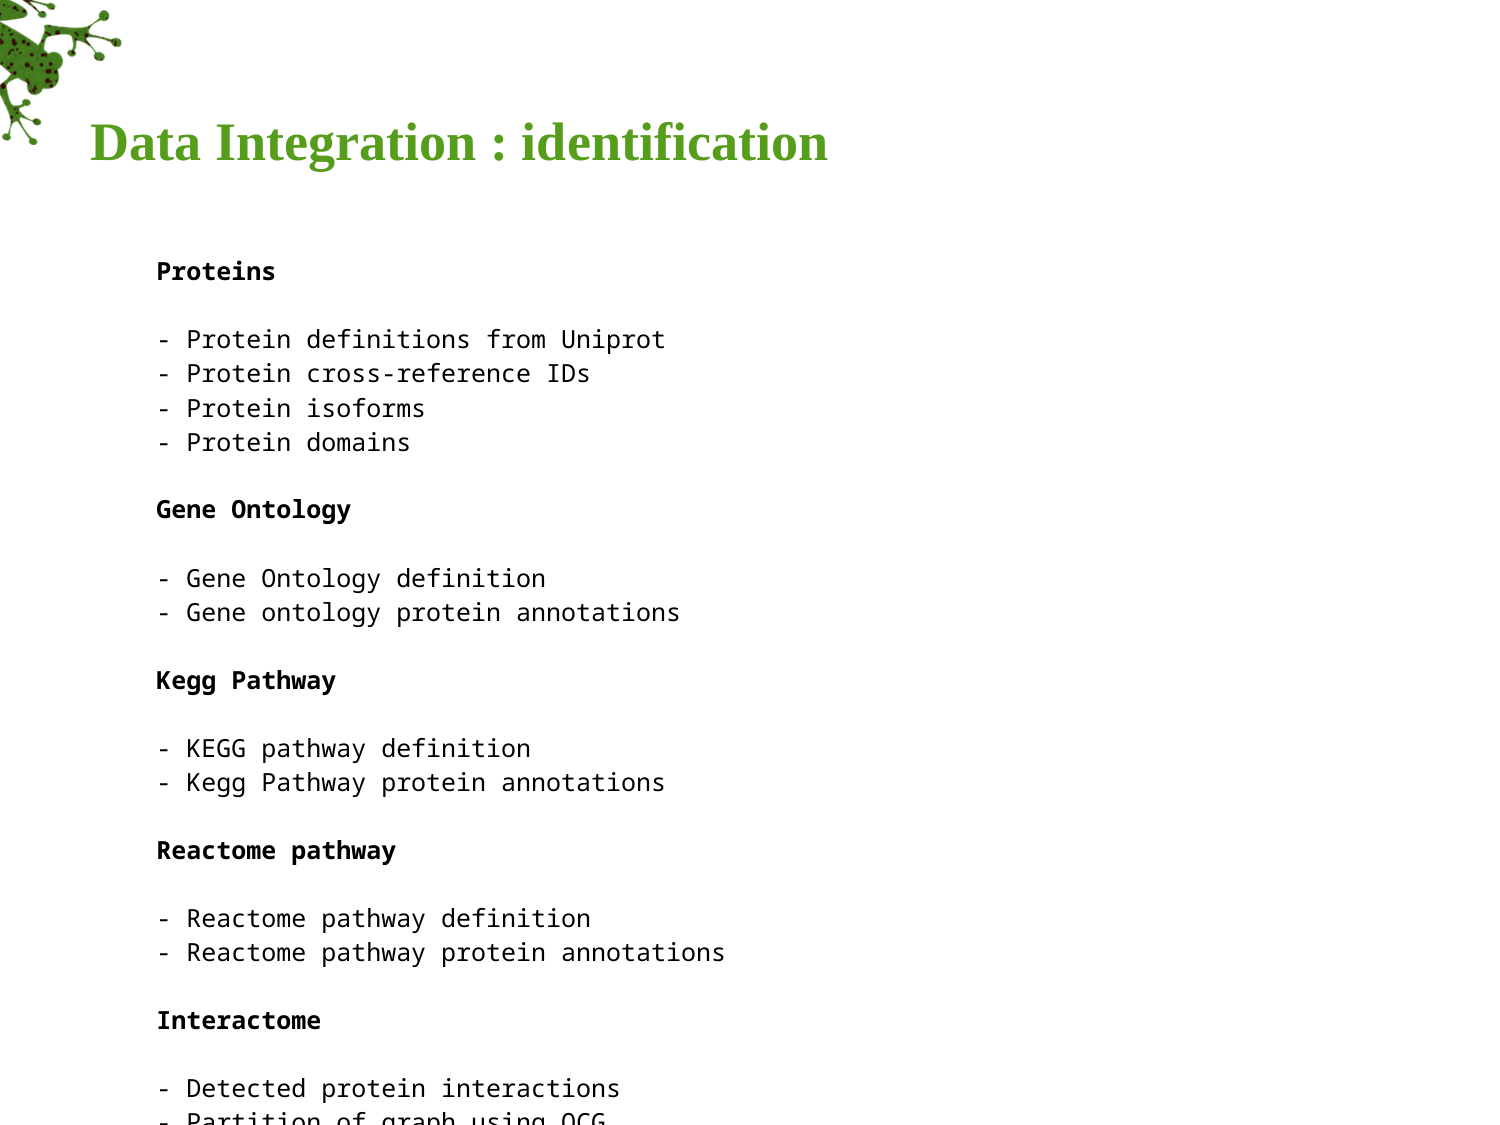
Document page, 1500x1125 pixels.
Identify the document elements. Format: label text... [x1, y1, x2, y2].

text_box Proteins - Protein definitions from Uniprot - Protein cross-reference IDs - Protein isoforms - Protein domains Gene Ontology - Gene Ontology definition - Gene ontology protein annotations Kegg Pathway - KEGG pathway definition - Kegg Pathway protein annotations Reactome pathway - Reactome pathway definition - Reactome pathway protein annotations Interactome - Detected protein interactions - Partition of graph using OCG - Functionnal annotation of partition modules [141, 218, 1347, 1049]
title Data Integration : identification [75, 45, 1425, 233]
picture [0, 0, 122, 145]
